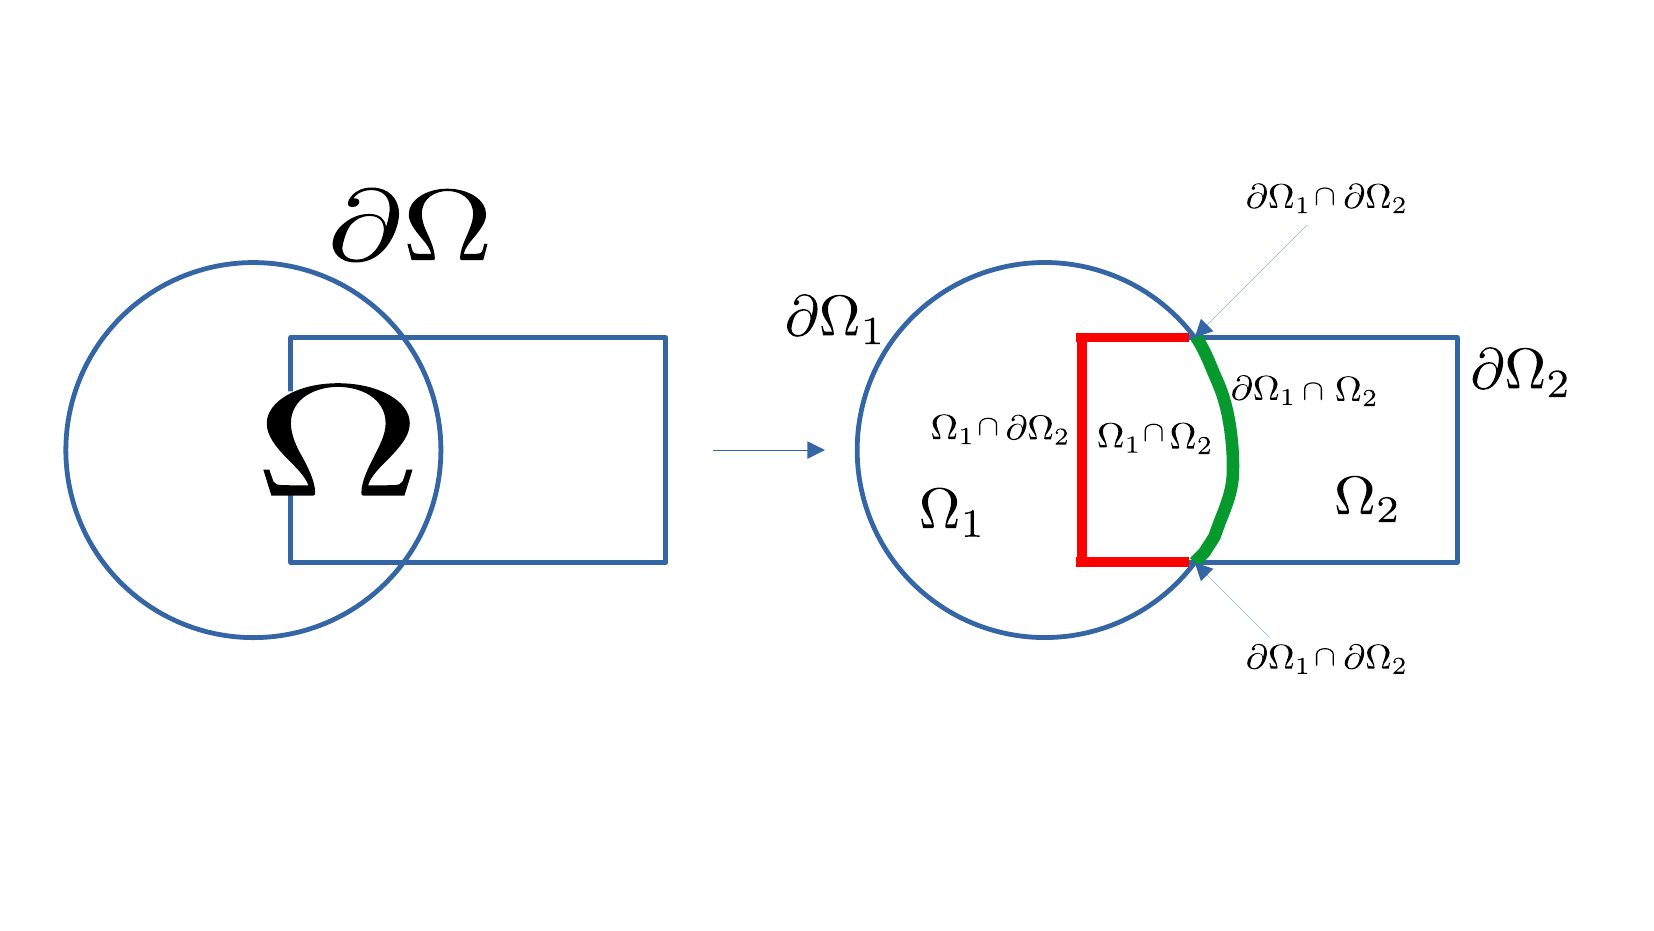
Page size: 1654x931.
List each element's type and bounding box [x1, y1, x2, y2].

text_box [332, 187, 488, 263]
text_box [1315, 187, 1334, 206]
text_box [1303, 382, 1323, 401]
text_box [979, 417, 998, 436]
text_box [1171, 422, 1210, 455]
text_box [1232, 375, 1293, 406]
text_box [1144, 423, 1163, 442]
text_box [1336, 475, 1397, 523]
text_box [787, 294, 880, 345]
text_box [1315, 648, 1334, 667]
text_box [1336, 376, 1376, 407]
text_box [1472, 347, 1567, 398]
text_box [1344, 183, 1405, 214]
text_box [921, 487, 980, 537]
text_box [1247, 643, 1308, 674]
text_box [1098, 422, 1138, 453]
text_box [1007, 414, 1068, 445]
text_box [932, 414, 971, 445]
text_box [263, 383, 413, 496]
text_box [1344, 643, 1405, 674]
text_box [1247, 183, 1308, 214]
